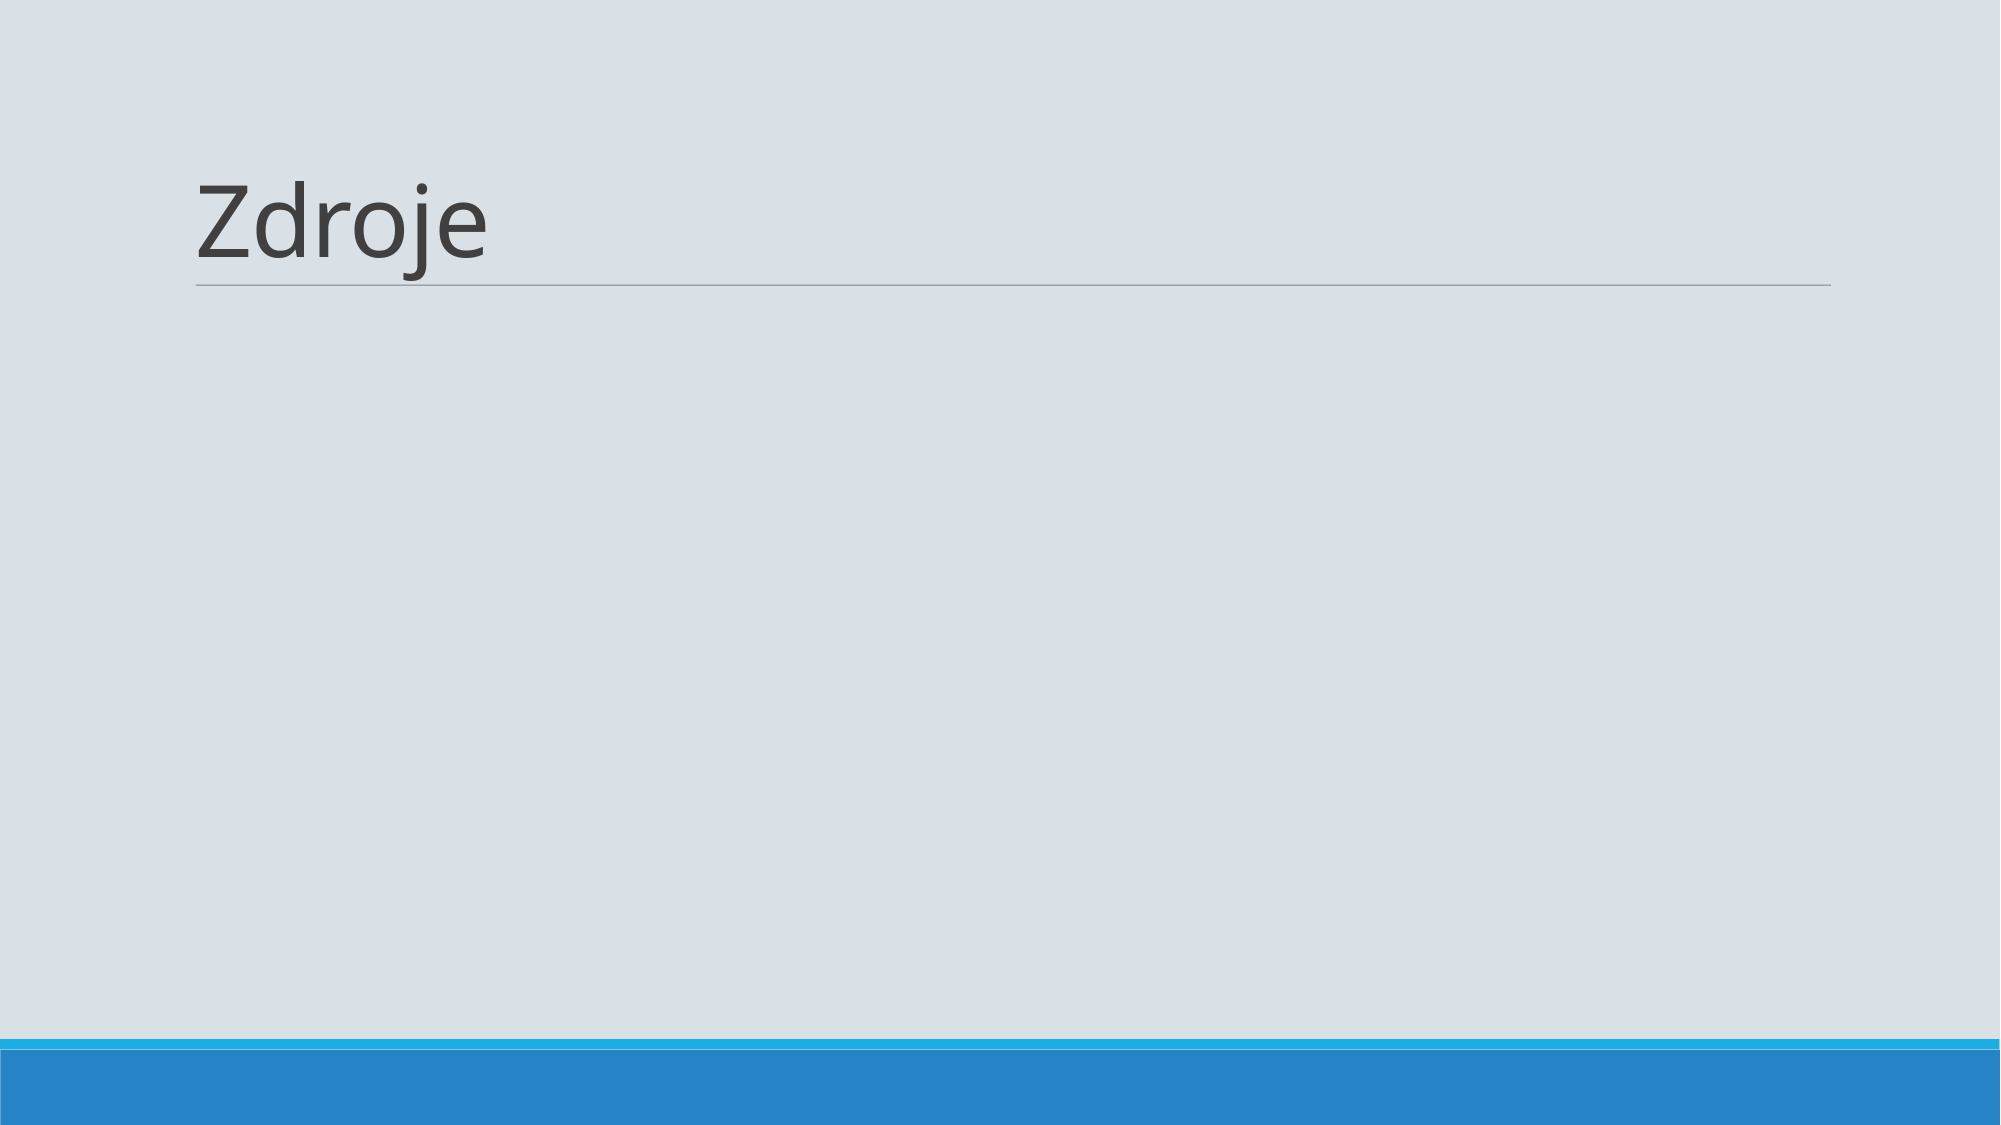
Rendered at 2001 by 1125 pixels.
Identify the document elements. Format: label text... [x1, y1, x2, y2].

title Zdroje [180, 47, 1830, 285]
